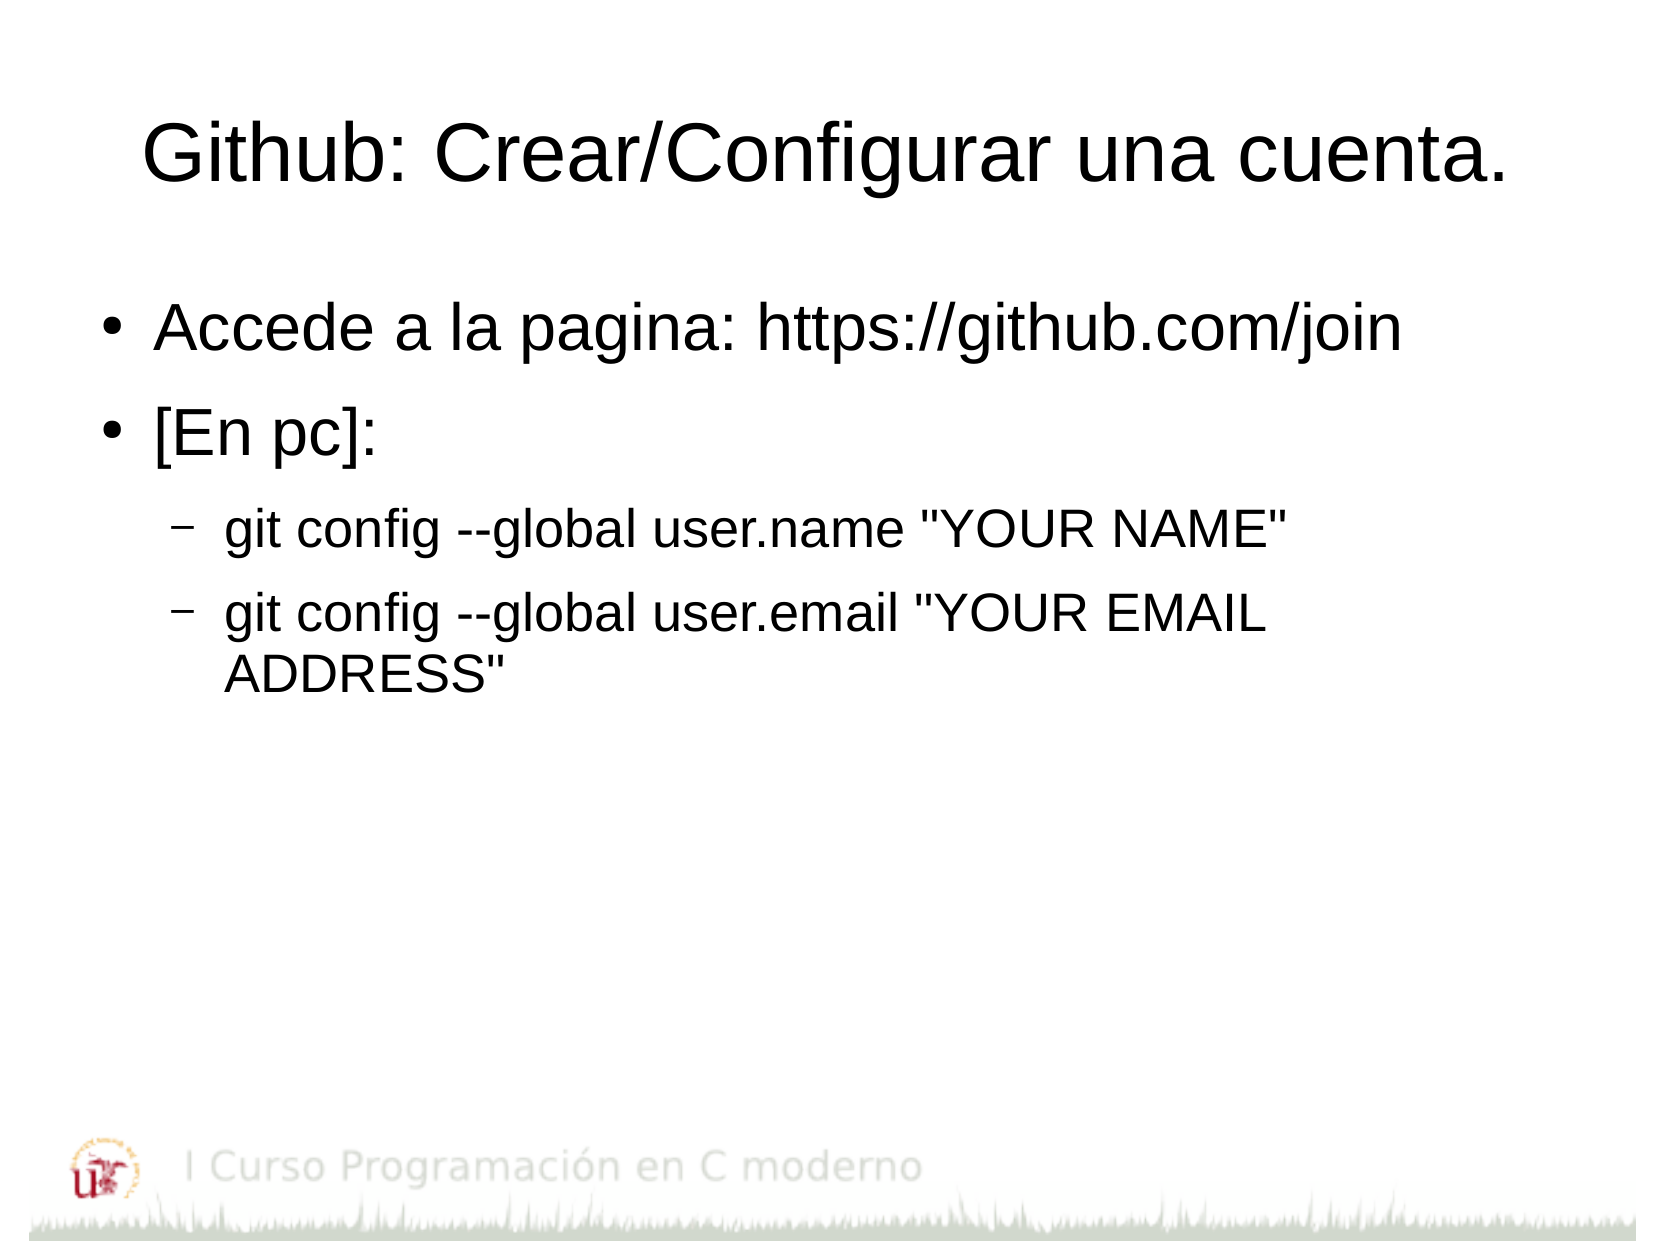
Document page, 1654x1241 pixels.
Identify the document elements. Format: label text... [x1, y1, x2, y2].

picture [29, 1133, 1636, 1241]
list Accede a la pagina: https://github.com/join [En pc]: git config --global user.name "YOUR NAME" git config --global user.email "YOUR EMAIL ADDRESS" [82, 290, 1538, 1010]
title Github: Crear/Configurar una cuenta. [82, 49, 1571, 257]
